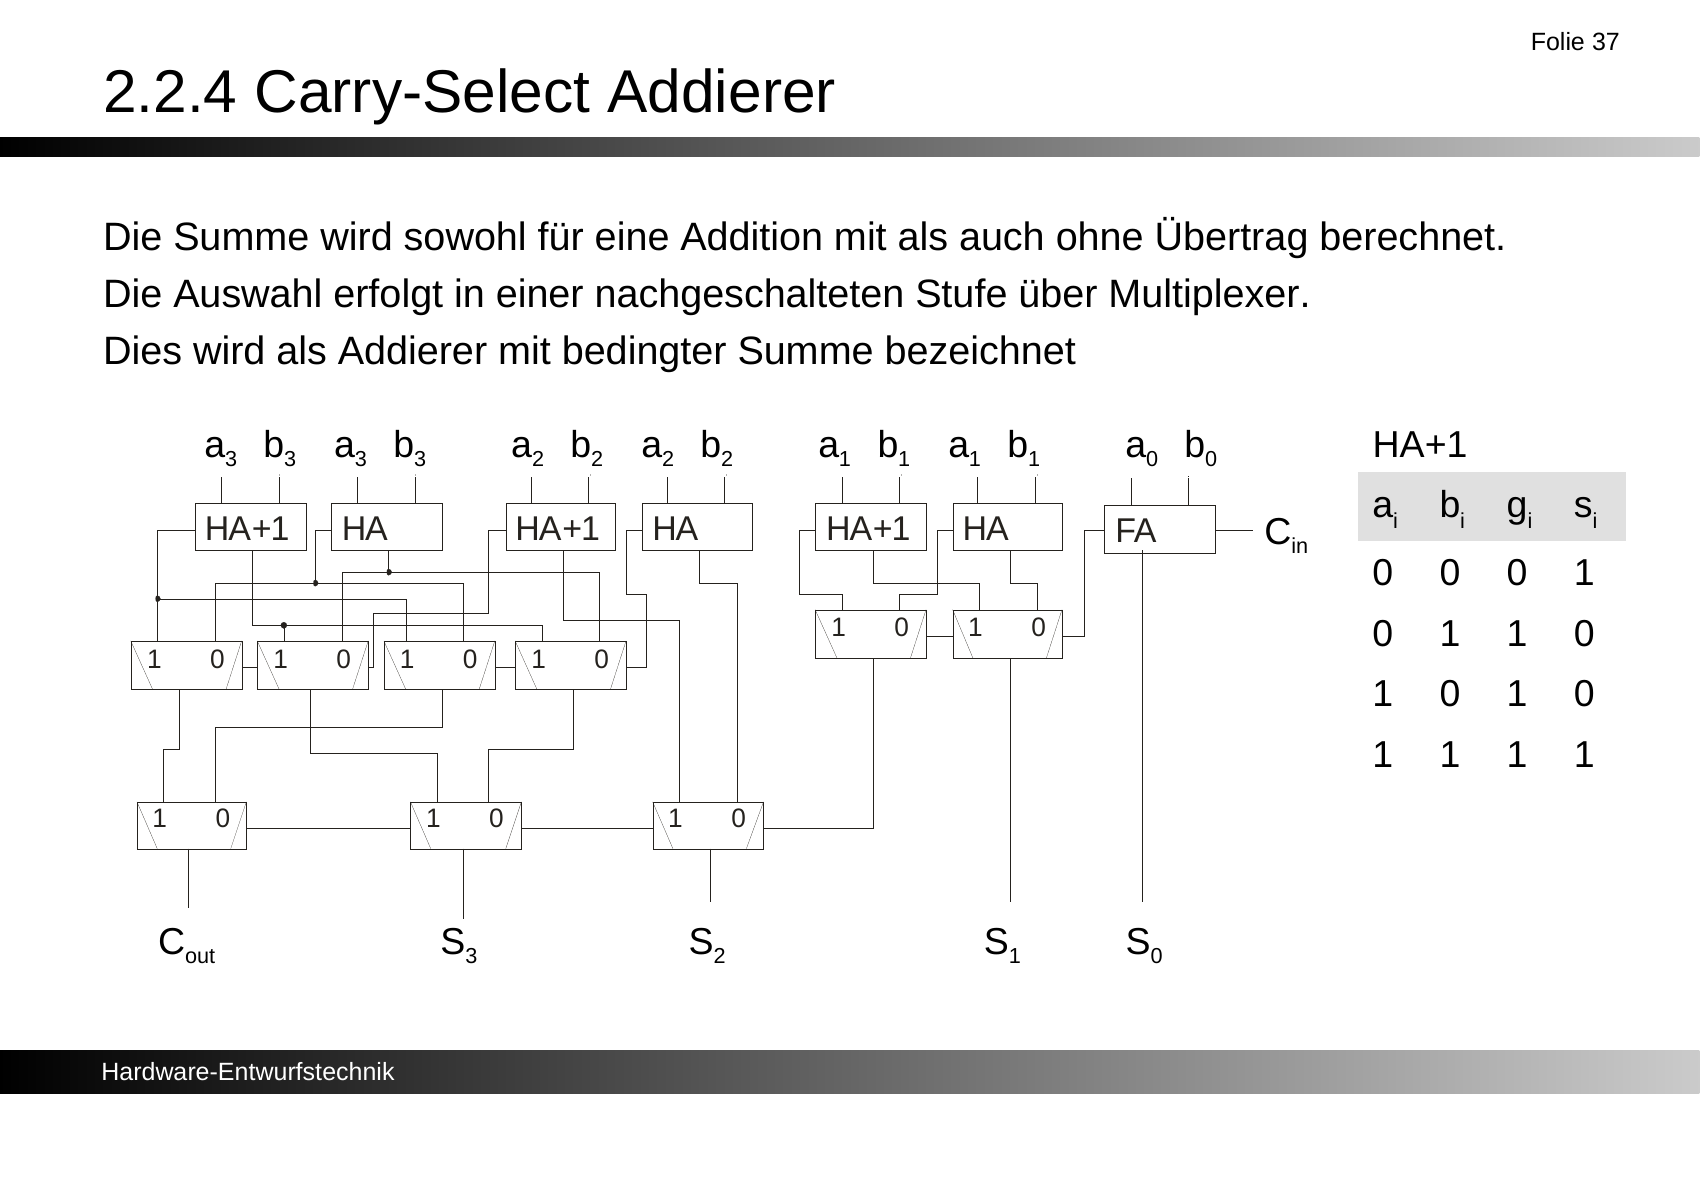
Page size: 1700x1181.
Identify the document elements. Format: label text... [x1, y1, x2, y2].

table_cell 1 [1559, 722, 1626, 782]
list Die Summe wird sowohl für eine Addition mit als auch ohne Übertrag berechnet. Die Auswahl erfolgt in einer nachgeschalteten Stufe über Multiplexer. Dies wird als Addierer mit bedingter Summe bezeichnet [87, 202, 1613, 1022]
text_box b0 [1169, 411, 1233, 479]
text_box a1 [803, 411, 862, 479]
text_box a3 [319, 411, 378, 479]
text_box HA+1 [1357, 411, 1483, 473]
text_box b3 [378, 411, 442, 479]
table_header gi [1492, 472, 1559, 541]
text_box a2 [626, 411, 685, 479]
text_box Cout [143, 909, 231, 976]
text_box a1 [933, 411, 992, 479]
table_header ai [1358, 473, 1425, 541]
text_box S2 [673, 909, 741, 976]
table_cell 1 [1492, 661, 1559, 722]
text_box S3 [425, 909, 493, 976]
table_cell 0 [1559, 601, 1626, 661]
table_cell 0 [1358, 541, 1425, 601]
table_cell 1 [1492, 601, 1559, 661]
table_cell 1 [1425, 722, 1492, 782]
table_cell 0 [1559, 661, 1626, 722]
text_box a0 [1110, 411, 1169, 479]
text_box b2 [555, 411, 619, 479]
table_cell 1 [1358, 722, 1425, 782]
table_header bi [1425, 472, 1492, 541]
table_cell 1 [1358, 661, 1425, 722]
chart [129, 472, 1255, 921]
table_cell 0 [1425, 661, 1492, 722]
table_cell 0 [1358, 601, 1425, 661]
text_box S1 [969, 909, 1036, 976]
text_box b1 [992, 411, 1056, 479]
table_cell 1 [1492, 722, 1559, 782]
table_header si [1559, 472, 1626, 541]
text_box b1 [862, 411, 926, 479]
text_box S0 [1110, 909, 1178, 976]
table_cell 0 [1425, 541, 1492, 601]
text_box Cin [1249, 498, 1324, 566]
text_box b3 [248, 411, 312, 479]
table_cell 0 [1492, 541, 1559, 601]
title 2.2.4 Carry-Select Addierer [87, 36, 1421, 142]
text_box a3 [189, 411, 248, 479]
text_box a2 [496, 411, 555, 479]
text_box b2 [685, 411, 749, 479]
table_cell 1 [1559, 541, 1626, 601]
table_cell 1 [1425, 601, 1492, 661]
